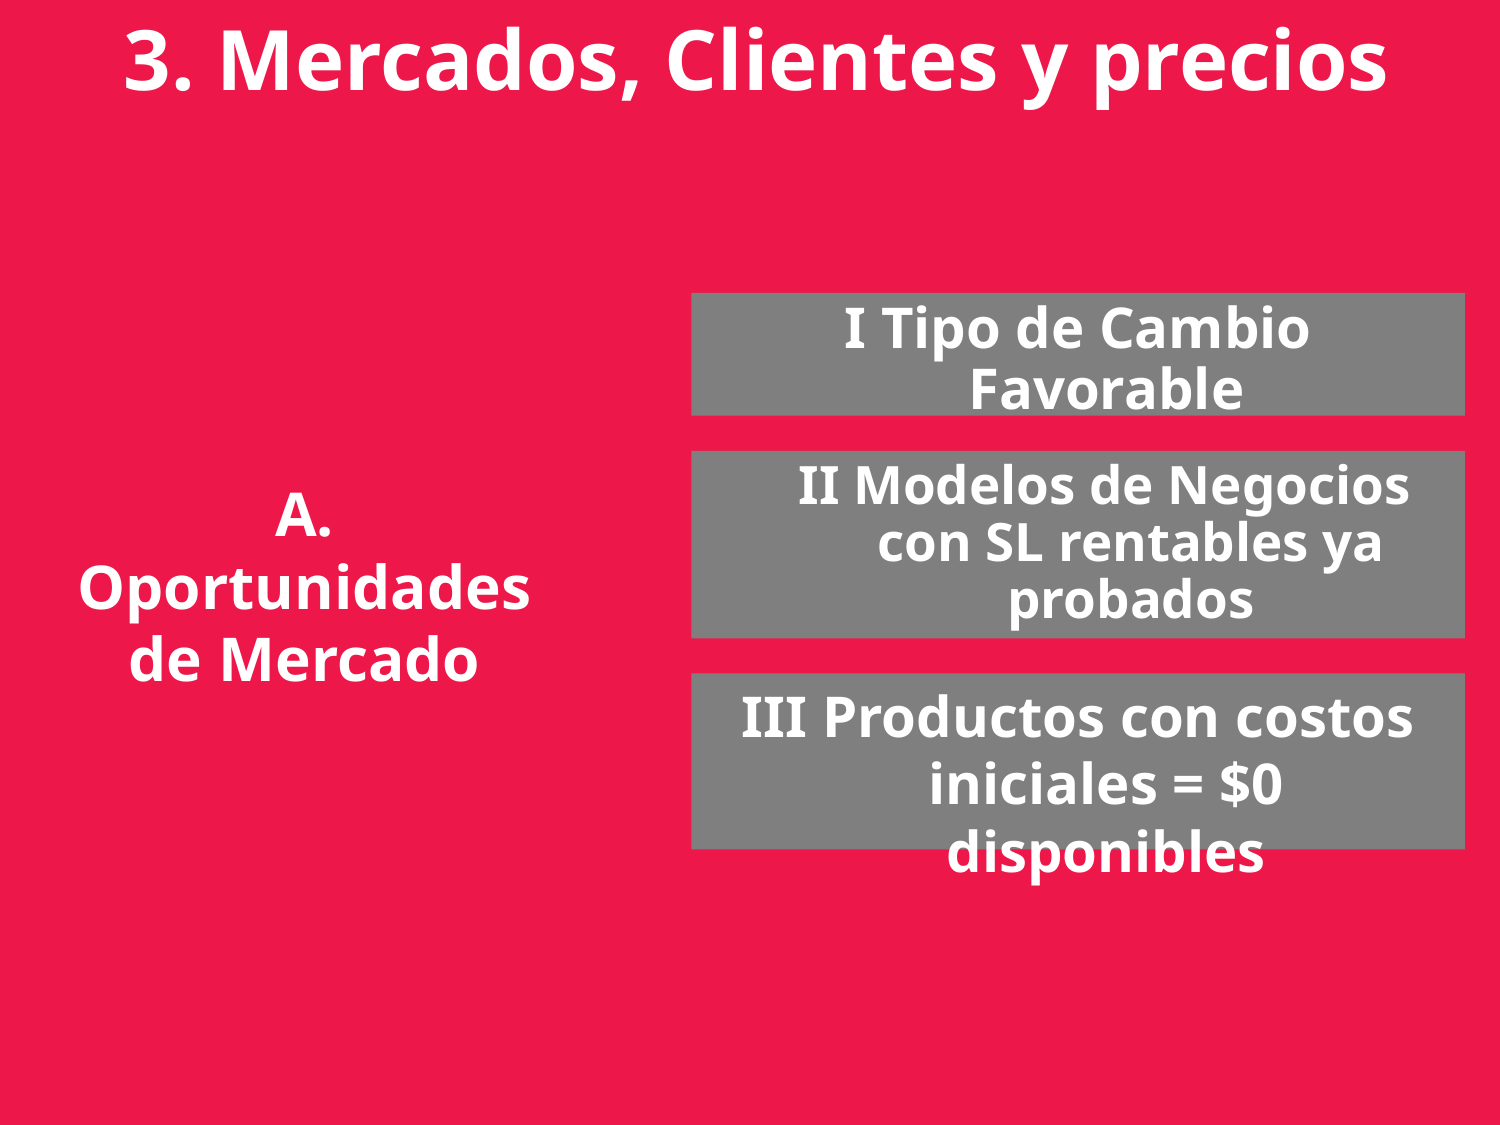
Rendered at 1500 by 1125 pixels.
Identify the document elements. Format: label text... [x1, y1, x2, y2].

list II Modelos de Negocios con SL rentables ya probados [691, 450, 1465, 639]
text_box A. Oportunidades de Mercado [35, 468, 575, 668]
title 3. Mercados, Clientes y precios [82, 0, 1433, 106]
text_box I Tipo de Cambio Favorable [691, 292, 1465, 416]
text_box III Productos con costos iniciales = $0 disponibles [691, 673, 1465, 850]
